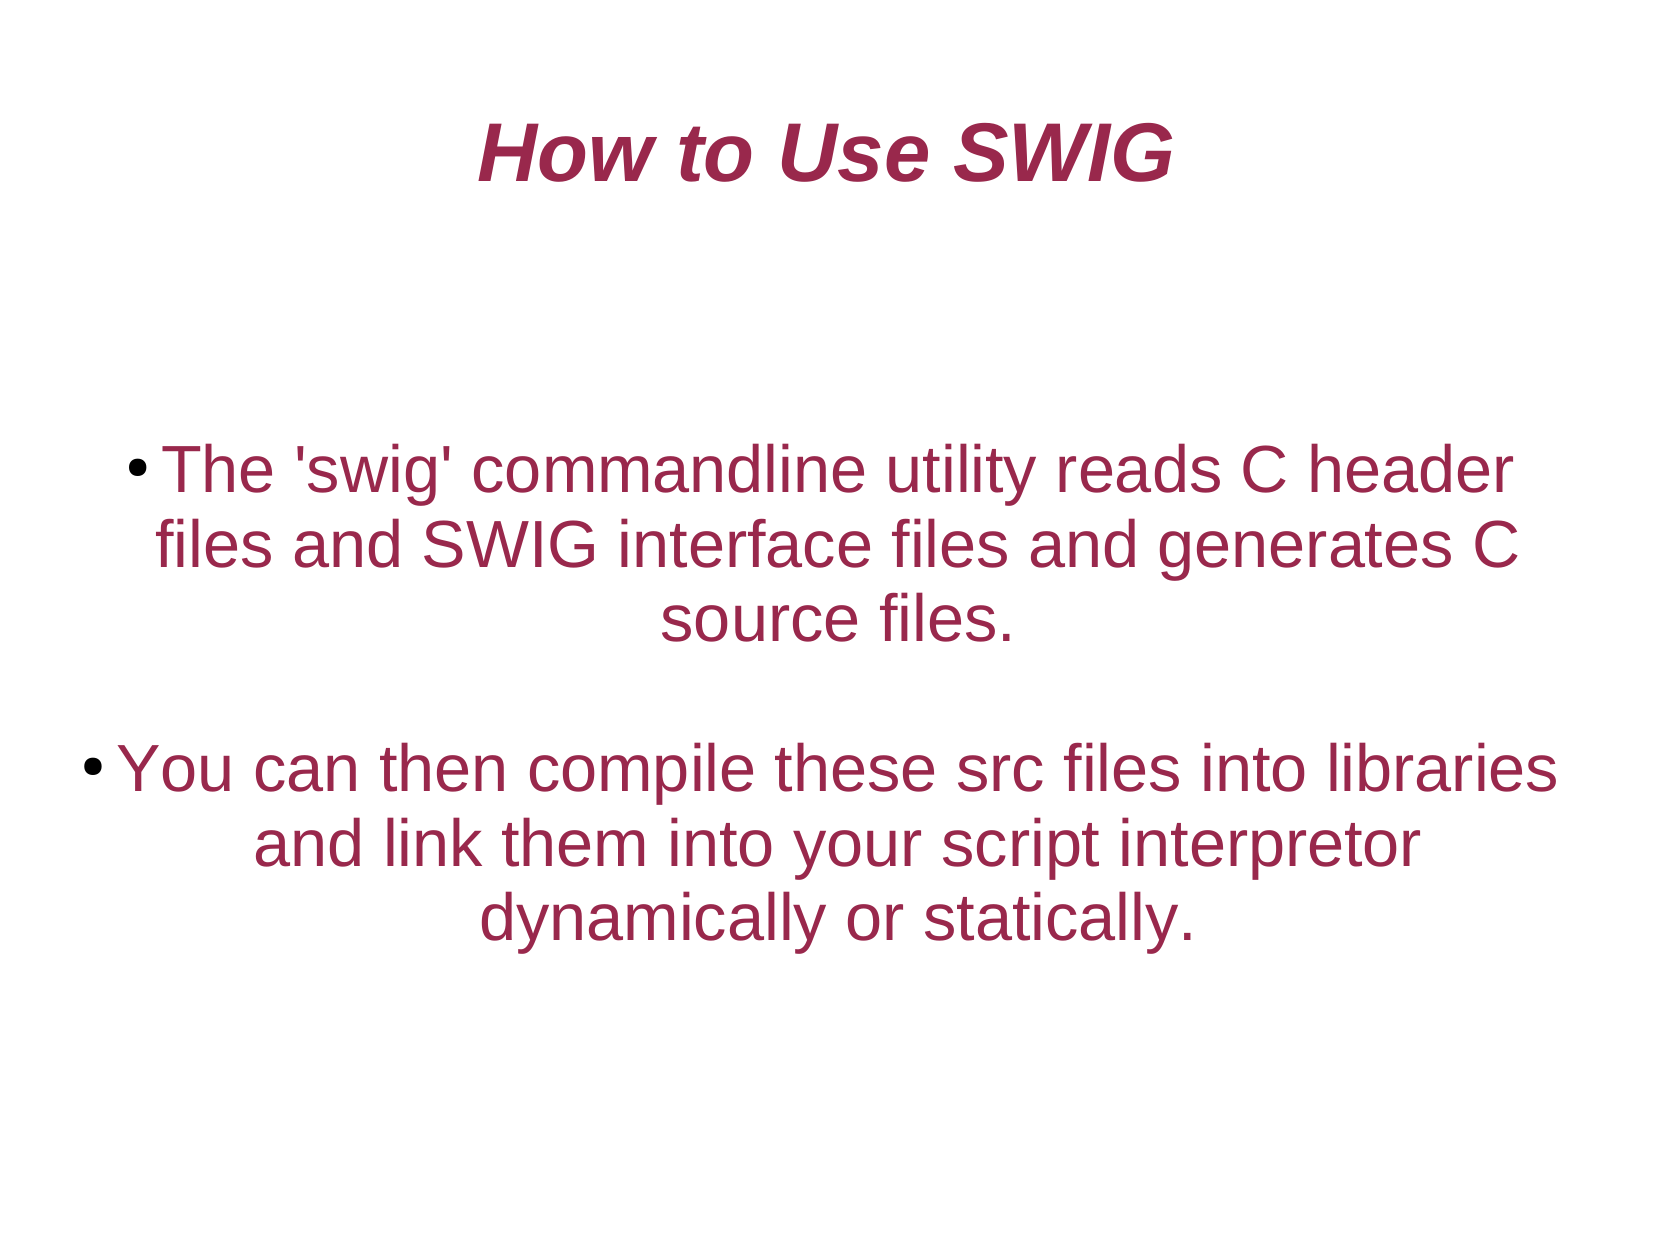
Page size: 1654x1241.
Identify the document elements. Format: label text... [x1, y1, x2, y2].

title How to Use SWIG [82, 49, 1571, 257]
subtitle The 'swig' commandline utility reads C header files and SWIG interface files and generates C source files. You can then compile these src files into libraries and link them into your script interpretor dynamically or statically. [76, 284, 1565, 1103]
